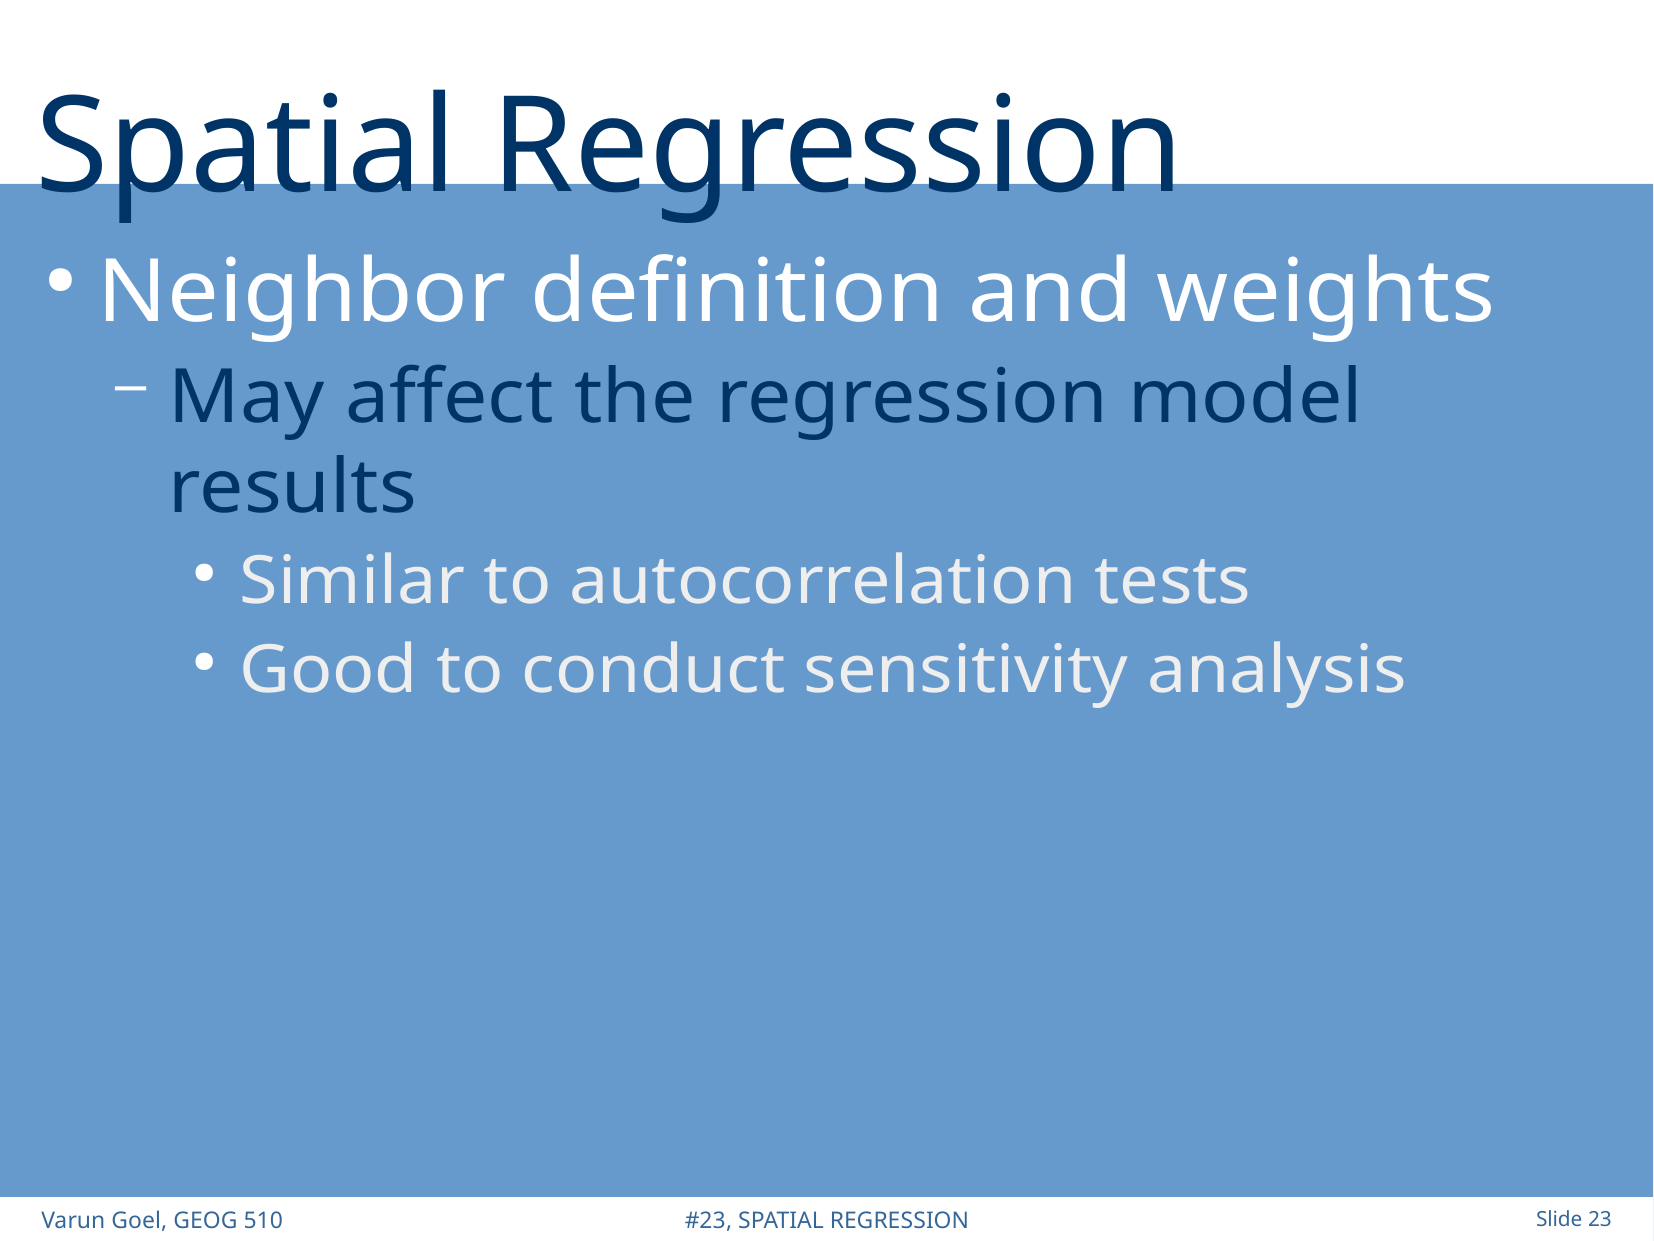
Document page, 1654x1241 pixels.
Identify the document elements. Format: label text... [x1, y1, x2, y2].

list Neighbor definition and weights May affect the regression model results Similar to autocorrelation tests Good to conduct sensitivity analysis [26, 237, 1601, 1156]
title Spatial Regression [35, 35, 1573, 237]
